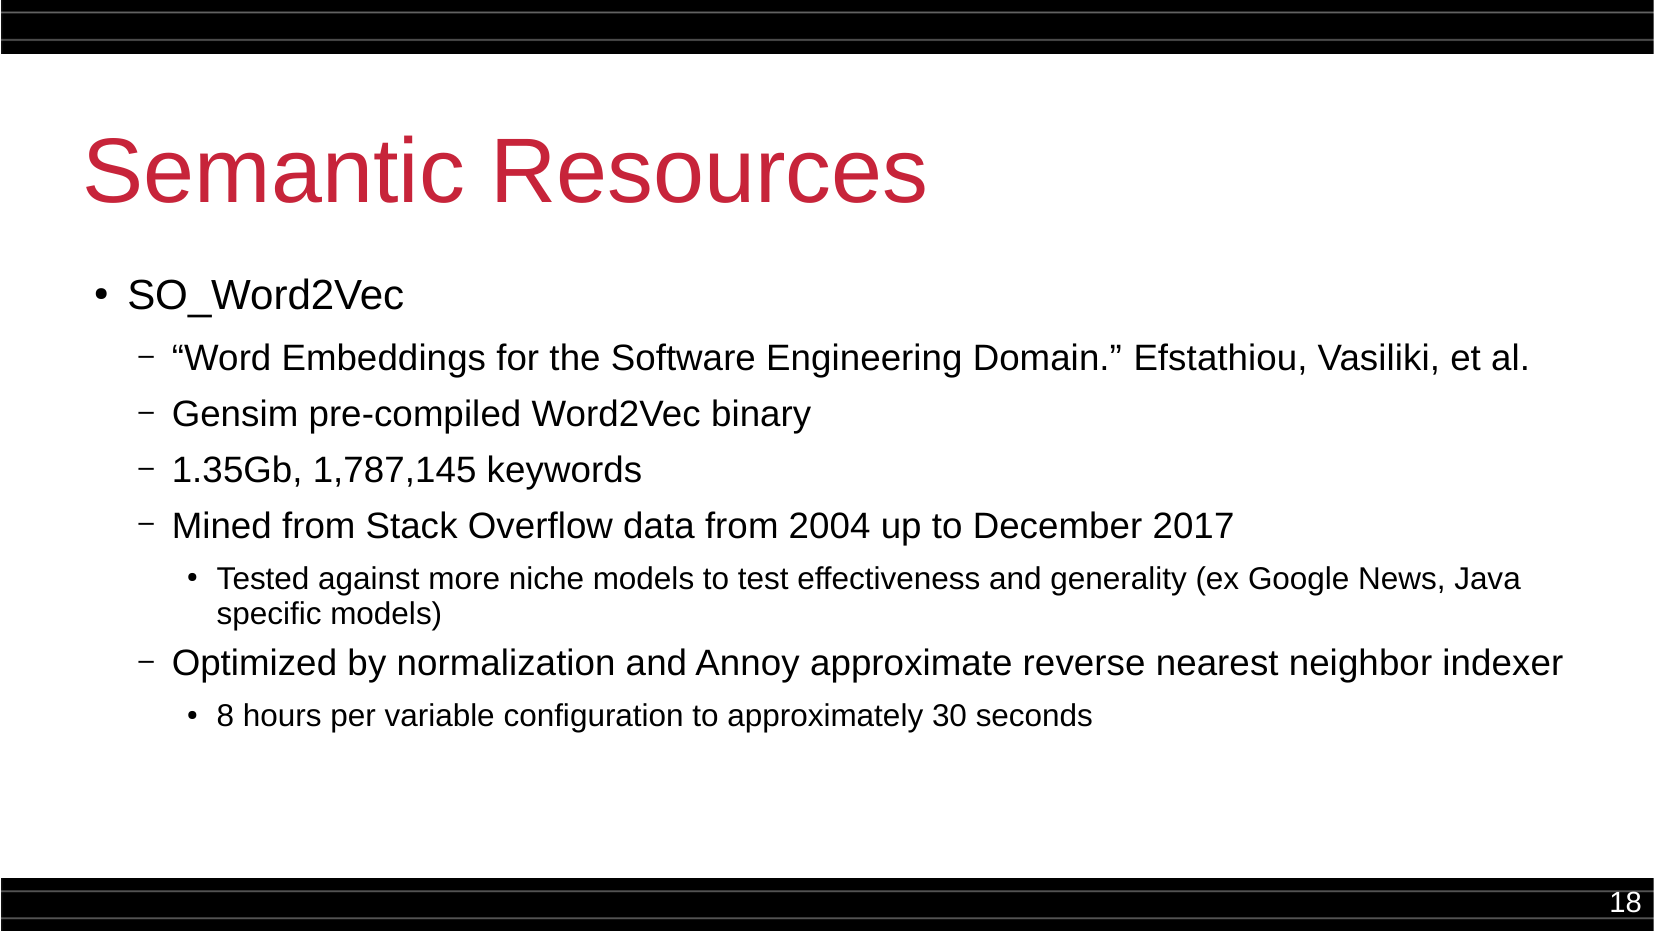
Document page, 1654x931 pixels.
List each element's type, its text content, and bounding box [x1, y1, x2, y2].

picture [1, 878, 1654, 931]
list SO_Word2Vec “Word Embeddings for the Software Engineering Domain.” Efstathiou, Vasiliki, et al. Gensim pre-compiled Word2Vec binary 1.35Gb, 1,787,145 keywords Mined from Stack Overflow data from 2004 up to December 2017 Tested against more niche models to test effectiveness and generality (ex Google News, Java specific models) Optimized by normalization and Annoy approximate reverse nearest neighbor indexer 8 hours per variable configuration to approximately 30 seconds [82, 271, 1571, 796]
title Semantic Resources [82, 92, 1571, 249]
picture [1, 0, 1654, 54]
